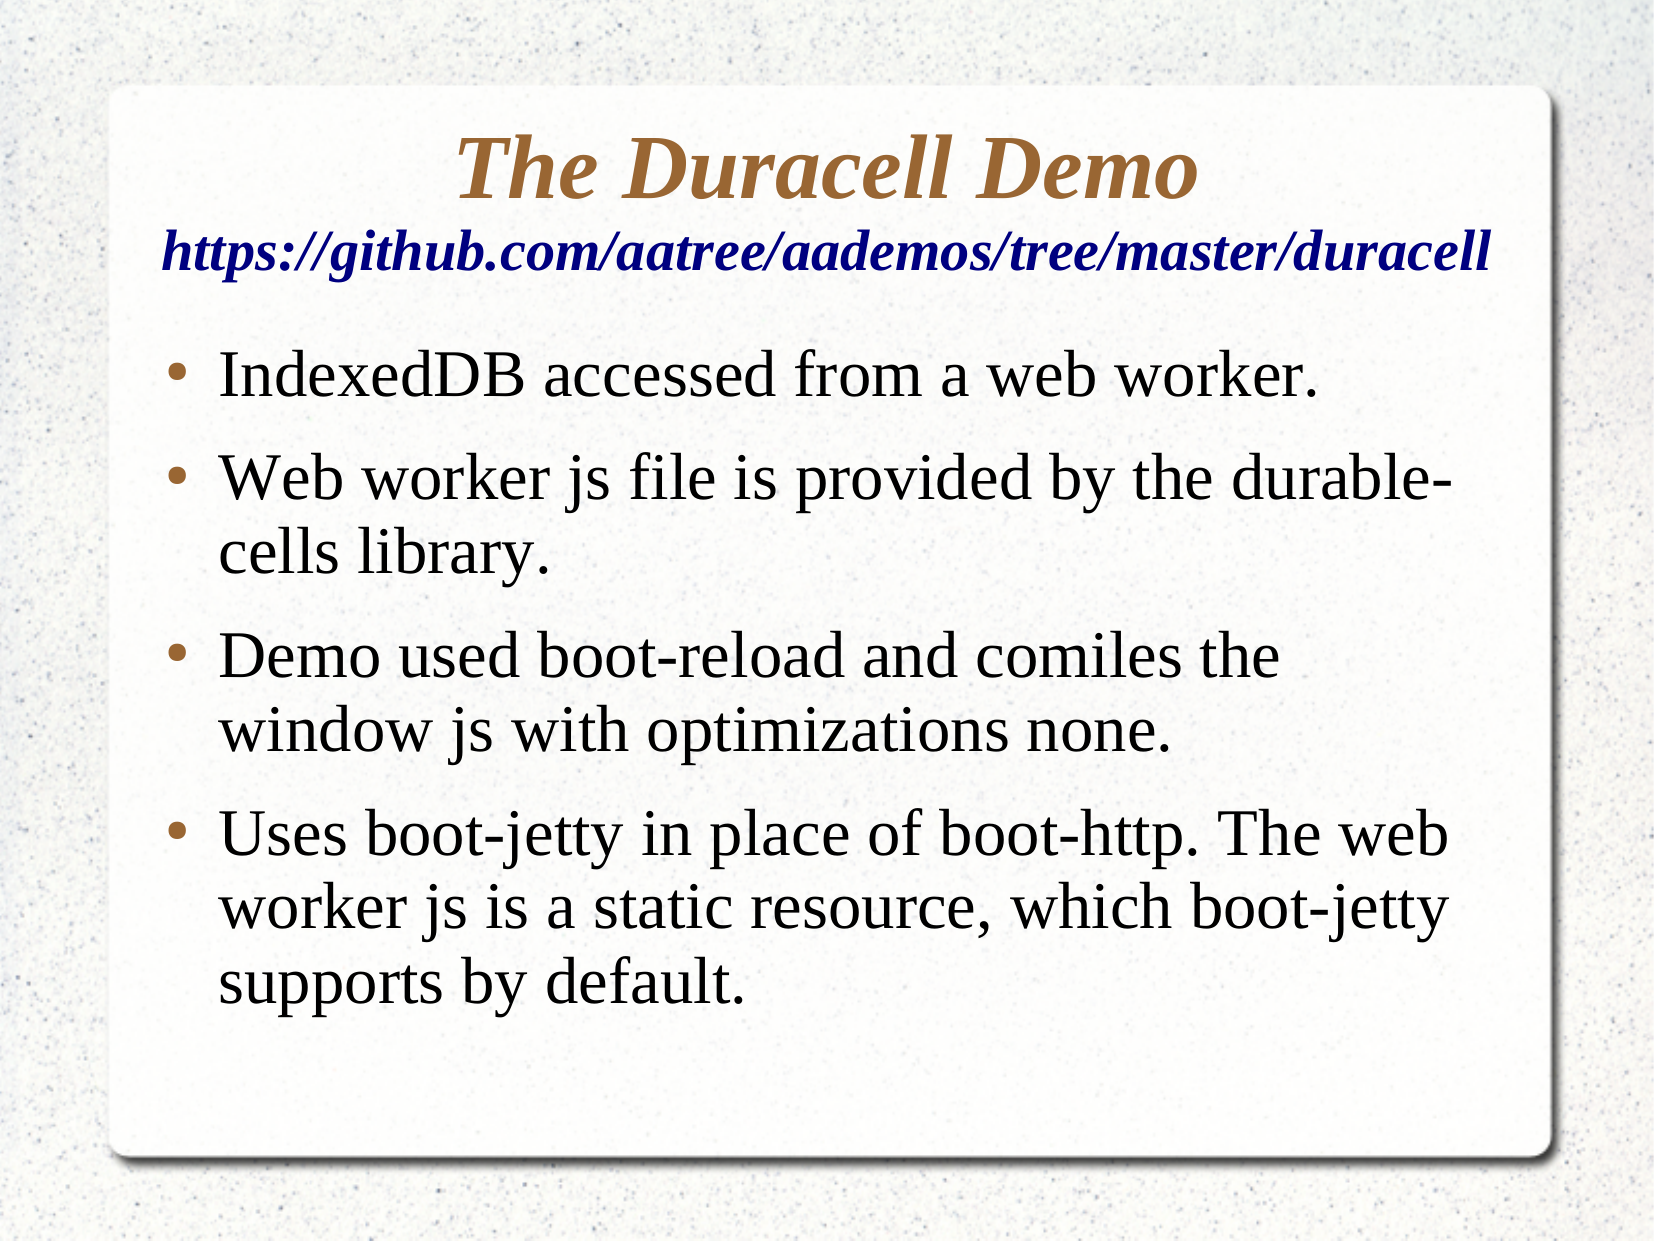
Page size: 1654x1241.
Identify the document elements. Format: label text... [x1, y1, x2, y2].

title The Duracell Demo https://github.com/aatree/aademos/tree/master/duracell [118, 96, 1536, 304]
picture [0, 0, 1654, 1241]
list IndexedDB accessed from a web worker. Web worker js file is provided by the durable-cells library. Demo used boot-reload and comiles the window js with optimizations none. Uses boot-jetty in place of boot-http. The web worker js is a static resource, which boot-jetty supports by default. [147, 336, 1506, 1018]
